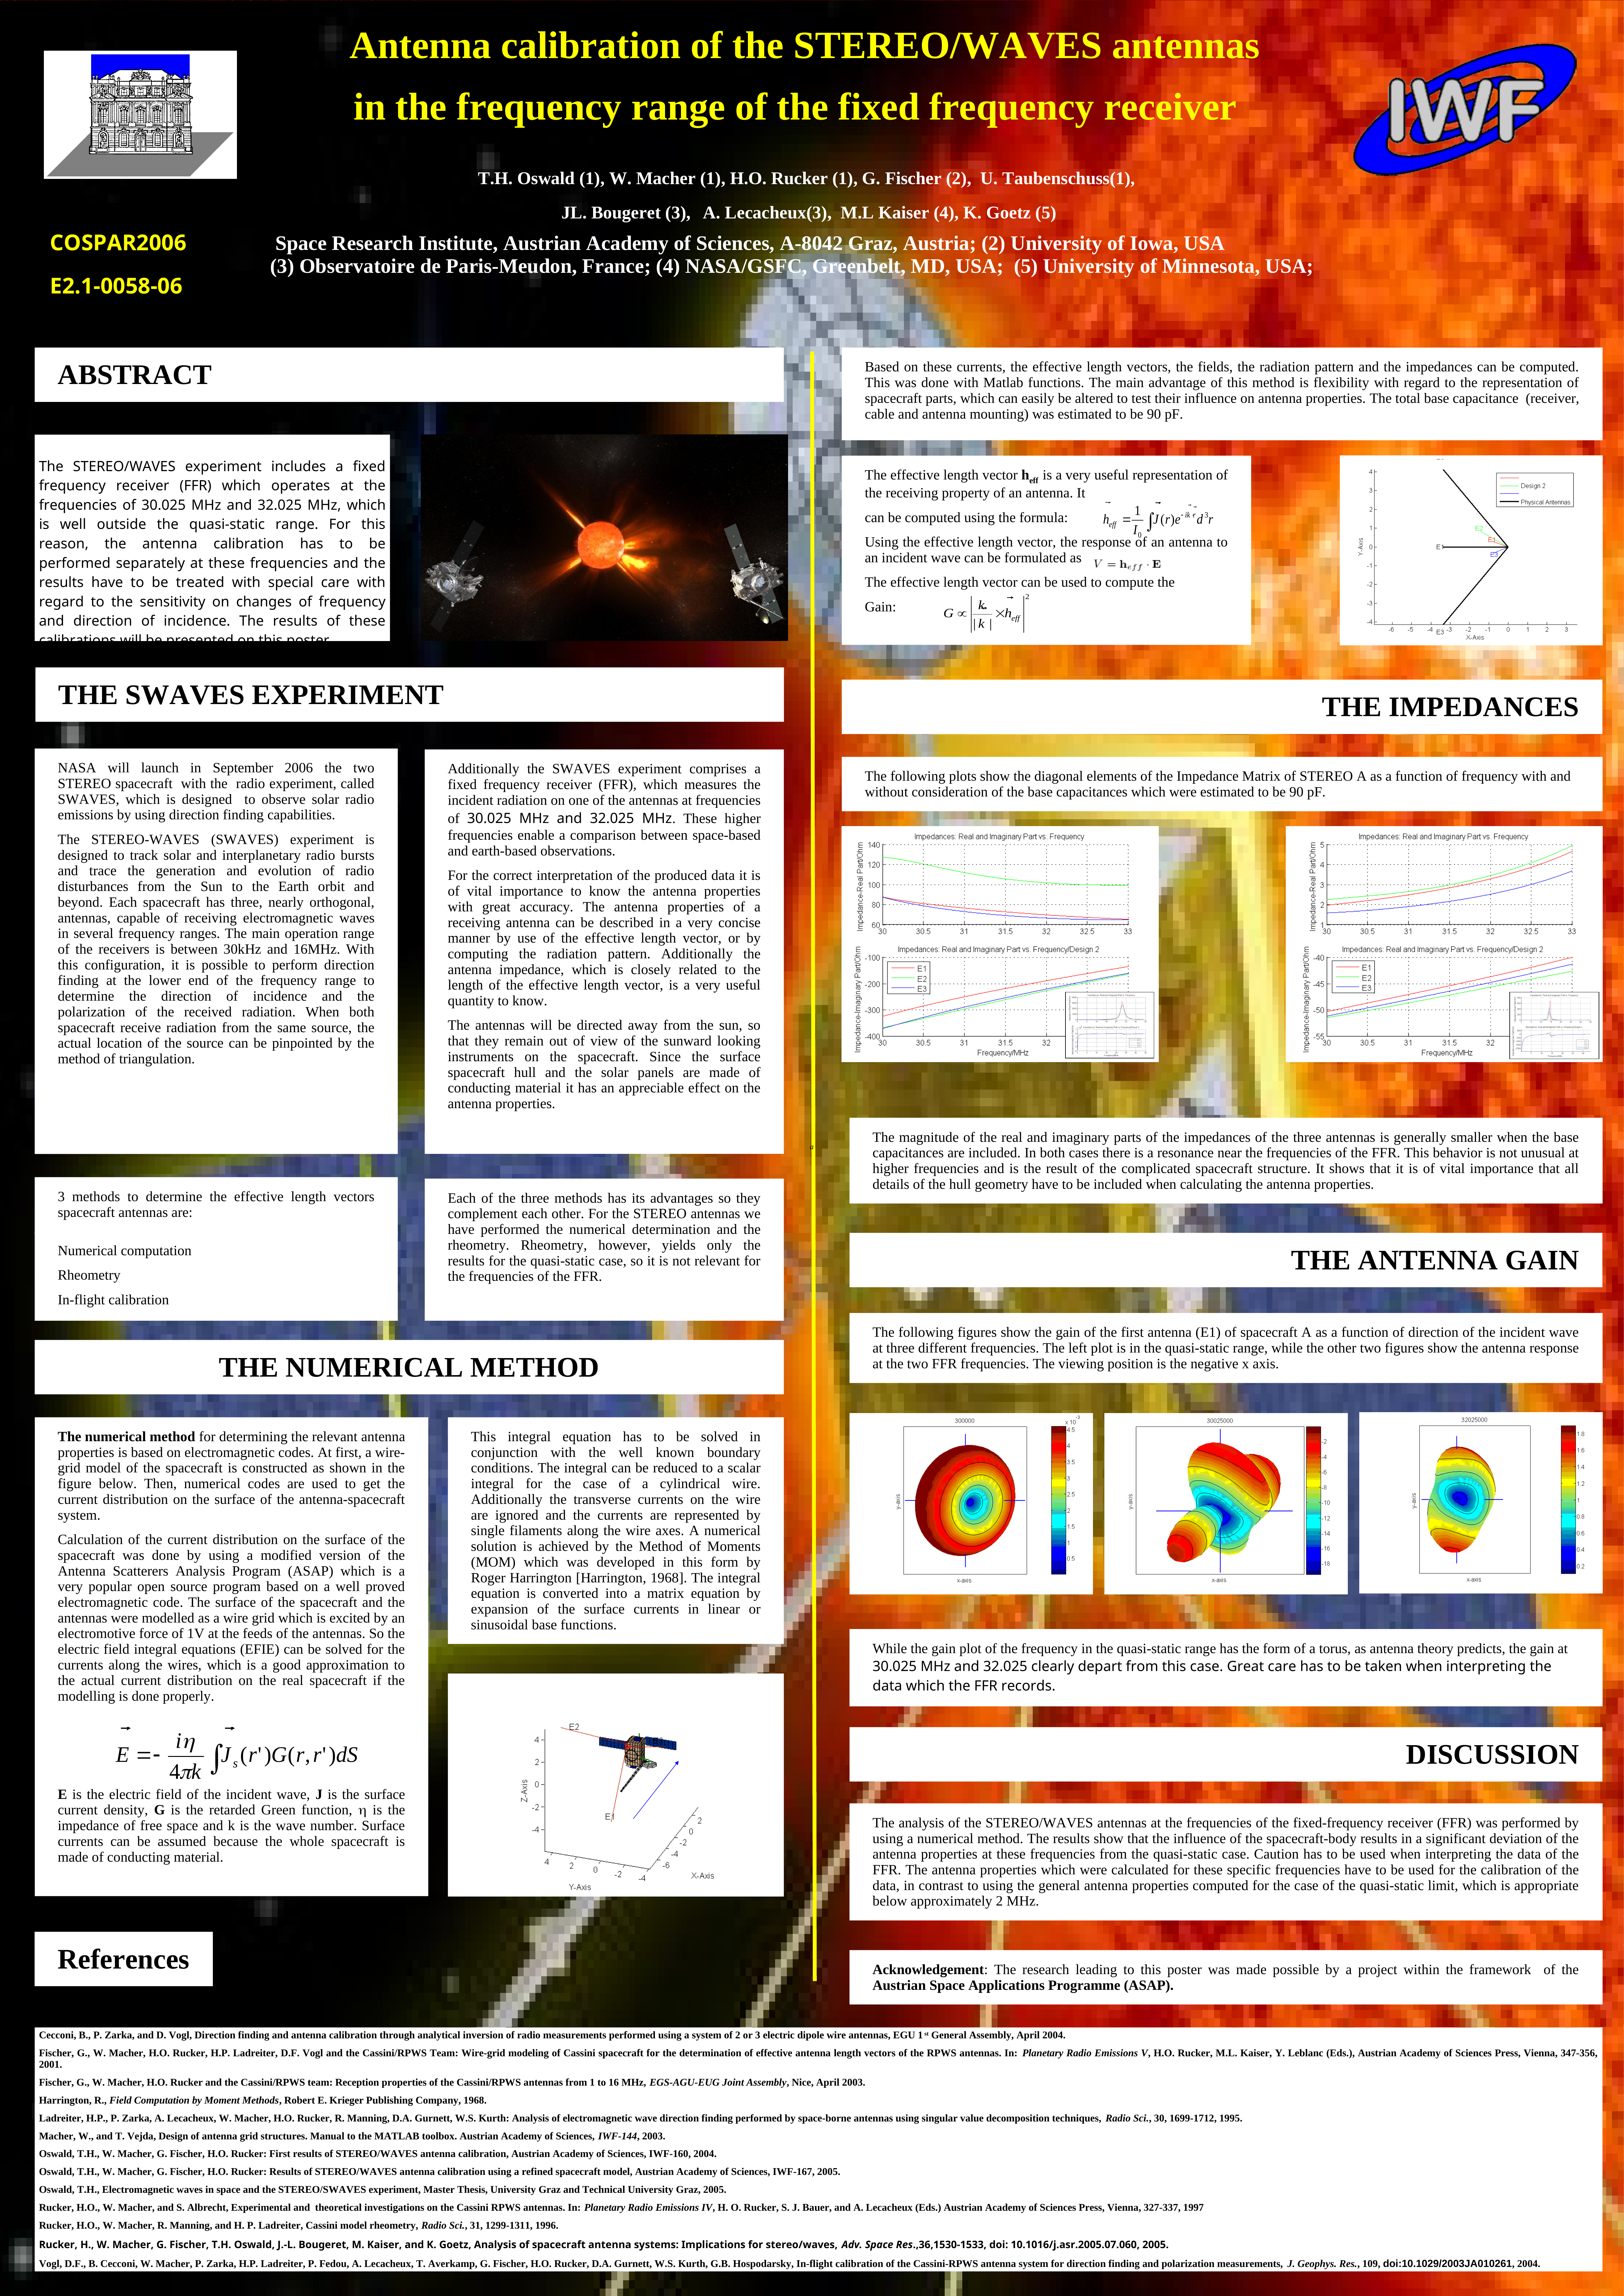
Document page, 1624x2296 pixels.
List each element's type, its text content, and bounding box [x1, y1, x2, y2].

text_box Each of the three methods has its advantages so they complement each other. For the STEREO antennas we have performed the numerical determination and the rheometry. Rheometry, however, yields only the results for the quasi-static case, so it is not relevant for the frequencies of the FFR. [424, 1179, 784, 1321]
text_box The effective length vector heff is a very useful representation of the receiving property of an antenna. It can be computed using the formula: Using the effective length vector, the response of an antenna to an incident wave can be formulated as The effective length vector can be used to compute the Gain: [842, 455, 1251, 645]
text_box THE SWAVES EXPERIMENT [35, 667, 784, 722]
text_box ABSTRACT [35, 348, 784, 402]
picture [0, 0, 1624, 2296]
chart [808, 1144, 815, 1152]
text_box COSPAR2006 E2.1-0058-06 [27, 215, 278, 263]
text_box Based on these currents, the effective length vectors, the fields, the radiation pattern and the impedances can be computed. This was done with Matlab functions. The main advantage of this method is flexibility with regard to the representation of spacecraft parts, which can easily be altered to test their influence on antenna properties. The total base capacitance (receiver, cable and antenna mounting) was estimated to be 90 pF. [842, 348, 1603, 441]
text_box While the gain plot of the frequency in the quasi-static range has the form of a torus, as antenna theory predicts, the gain at 30.025 MHz and 32.025 clearly depart from this case. Great care has to be taken when interpreting the data which the FFR records. [849, 1629, 1603, 1707]
text_box The STEREO/WAVES experiment includes a fixed frequency receiver (FFR) which operates at the frequencies of 30.025 MHz and 32.025 MHz, which is well outside the quasi-static range. For this reason, the antenna calibration has to be performed separately at these frequencies and the results have to be treated with special care with regard to the sensitivity on changes of frequency and direction of incidence. The results of these calibrations will be presented on this poster. [35, 434, 390, 641]
text_box THE ANTENNA GAIN [850, 1233, 1603, 1287]
text_box The numerical method for determining the relevant antenna properties is based on electromagnetic codes. At first, a wire-grid model of the spacecraft is constructed as shown in the figure below. Then, numerical codes are used to get the current distribution on the surface of the antenna-spacecraft system. Calculation of the current distribution on the surface of the spacecraft was done by using a modified version of the Antenna Scatterers Analysis Program (ASAP) which is a very popular open source program based on a well proved electromagnetic code. The surface of the spacecraft and the antennas were modelled as a wire grid which is excited by an electromotive force of 1V at the feeds of the antennas. So the electric field integral equations (EFIE) can be solved for the currents along the wires, which is a good approximation to the actual current distribution on the real spacecraft if the modelling is done properly. E is the electric field of the incident wave, J is the surface current density, G is the retarded Green function,  is the impedance of free space and k is the wave number. Surface currents can be assumed because the whole spacecraft is made of conducting material. [35, 1417, 428, 1896]
text_box DISCUSSION [850, 1727, 1603, 1782]
text_box The following figures show the gain of the first antenna (E1) of spacecraft A as a function of direction of the incident wave at three different frequencies. The left plot is in the quasi-static range, while the other two figures show the antenna response at the two FFR frequencies. The viewing position is the negative x axis. [849, 1313, 1603, 1383]
text_box Numerical computation Rheometry In-flight calibration [35, 1231, 398, 1321]
text_box [1340, 459, 1603, 467]
chart [112, 1727, 363, 1784]
text_box References [35, 1932, 213, 1986]
text_box THE IMPEDANCES [842, 679, 1603, 734]
text_box NASA will launch in September 2006 the two STEREO spacecraft with the radio experiment, called SWAVES, which is designed to observe solar radio emissions by using direction finding capabilities. The STEREO-WAVES (SWAVES) experiment is designed to track solar and interplanetary radio bursts and trace the generation and evolution of radio disturbances from the Sun to the Earth orbit and beyond. Each spacecraft has three, nearly orthogonal, antennas, capable of receiving electromagnetic waves in several frequency ranges. The main operation range of the receivers is between 30kHz and 16MHz. With this configuration, it is possible to perform direction finding at the lower end of the frequency range to determine the direction of incidence and the polarization of the received radiation. When both spacecraft receive radiation from the same source, the actual location of the source can be pinpointed by the method of triangulation. [35, 748, 398, 1154]
text_box Antenna calibration of the STEREO/WAVES antennas in the frequency range of the fixed frequency receiver [316, 19, 1294, 145]
text_box The following plots show the diagonal elements of the Impedance Matrix of STEREO A as a function of frequency with and without consideration of the base capacitances which were estimated to be 90 pF. [842, 757, 1603, 811]
text_box This integral equation has to be solved in conjunction with the well known boundary conditions. The integral can be reduced to a scalar integral for the case of a cylindrical wire. Additionally the transverse currents on the wire are ignored and the currents are represented by single filaments along the wire axes. A numerical solution is achieved by the Method of Moments (MOM) which was developed in this form by Roger Harrington [Harrington, 1968]. The integral equation is converted into a matrix equation by expansion of the surface currents in linear or sinusoidal base functions. [448, 1417, 784, 1644]
text_box Acknowledgement: The research leading to this poster was made possible by a project within the framework of the Austrian Space Applications Programme (ASAP). [849, 1950, 1603, 2005]
text_box The magnitude of the real and imaginary parts of the impedances of the three antennas is generally smaller when the base capacitances are included. In both cases there is a resonance near the frequencies of the FFR. This behavior is not unusual at higher frequencies and is the result of the complicated spacecraft structure. It shows that it is of vital importance that all details of the hull geometry have to be included when calculating the antenna properties. [849, 1118, 1603, 1204]
text_box T.H. Oswald (1), W. Macher (1), H.O. Rucker (1), G. Fischer (2), U. Taubenschuss(1), JL. Bougeret (3), A. Lecacheux(3), M.L Kaiser (4), K. Goetz (5) [367, 154, 1251, 246]
text_box [1162, 552, 1170, 576]
text_box Additionally the SWAVES experiment comprises a fixed frequency receiver (FFR), which measures the incident radiation on one of the antennas at frequencies of 30.025 MHz and 32.025 MHz. These higher frequencies enable a comparison between space-based and earth-based observations. For the correct interpretation of the produced data it is of vital importance to know the antenna properties with great accuracy. The antenna properties of a receiving antenna can be described in a very concise manner by use of the effective length vector, or by computing the radiation pattern. Additionally the antenna impedance, which is closely related to the length of the effective length vector, is a very useful quantity to know. The antennas will be directed away from the sun, so that they remain out of view of the sunward looking instruments on the spacecraft. Since the surface spacecraft hull and the solar panels are made of conducting material it has an appreciable effect on the antenna properties. [424, 749, 784, 1154]
text_box Cecconi, B., P. Zarka, and D. Vogl, Direction finding and antenna calibration through analytical inversion of radio measurements performed using a system of 2 or 3 electric dipole wire antennas, EGU 1st General Assembly, April 2004. Fischer, G., W. Macher, H.O. Rucker, H.P. Ladreiter, D.F. Vogl and the Cassini/RPWS Team: Wire-grid modeling of Cassini spacecraft for the determination of effective antenna length vectors of the RPWS antennas. In: Planetary Radio Emissions V, H.O. Rucker, M.L. Kaiser, Y. Leblanc (Eds.), Austrian Academy of Sciences Press, Vienna, 347-356, 2001. Fischer, G., W. Macher, H.O. Rucker and the Cassini/RPWS team: Reception properties of the Cassini/RPWS antennas from 1 to 16 MHz, EGS-AGU-EUG Joint Assembly, Nice, April 2003. Harrington, R., Field Computation by Moment Methods, Robert E. Krieger Publishing Company, 1968. Ladreiter, H.P., P. Zarka, A. Lecacheux, W. Macher, H.O. Rucker, R. Manning, D.A. Gurnett, W.S. Kurth: Analysis of electromagnetic wave direction finding performed by space-borne antennas using singular value decomposition techniques, Radio Sci., 30, 1699-1712, 1995. Macher, W., and T. Vejda, Design of antenna grid structures. Manual to the MATLAB toolbox. Austrian Academy of Sciences, IWF-144, 2003. Oswald, T.H., W. Macher, G. Fischer, H.O. Rucker: First results of STEREO/WAVES antenna calibration, Austrian Academy of Sciences, IWF-160, 2004. Oswald, T.H., W. Macher, G. Fischer, H.O. Rucker: Results of STEREO/WAVES antenna calibration using a refined spacecraft model, Austrian Academy of Sciences, IWF-167, 2005. Oswald, T.H., Electromagnetic waves in space and the STEREO/SWAVES experiment, Master Thesis, University Graz and Technical University Graz, 2005. Rucker, H.O., W. Macher, and S. Albrecht, Experimental and theoretical investigations on the Cassini RPWS antennas. In: Planetary Radio Emissions IV, H. O. Rucker, S. J. Bauer, and A. Lecacheux (Eds.) Austrian Academy of Sciences Press, Vienna, 327-337, 1997 Rucker, H.O., W. Macher, R. Manning, and H. P. Ladreiter, Cassini model rheometry, Radio Sci., 31, 1299-1311, 1996. Rucker, H., W. Macher, G. Fischer, T.H. Oswald, J.-L. Bougeret, M. Kaiser, and K. Goetz, Analysis of spacecraft antenna systems: Implications for stereo/waves, Adv. Space Res.,36,1530-1533, doi: 10.1016/j.asr.2005.07.060, 2005. Vogl, D.F., B. Cecconi, W. Macher, P. Zarka, H.P. Ladreiter, P. Fedou, A. Lecacheux, T. Averkamp, G. Fischer, H.O. Rucker, D.A. Gurnett, W.S. Kurth, G.B. Hospodarsky, In-flight calibration of the Cassini-RPWS antenna system for direction finding and polarization measurements, J. Geophys. Res., 109, doi:10.1029/2003JA010261, 2004. [35, 2027, 1603, 2272]
chart [1101, 502, 1216, 541]
text_box Space Research Institute, Austrian Academy of Sciences, A-8042 Graz, Austria; (2) University of Iowa, USA (3) Observatoire de Paris-Meudon, France; (4) NASA/GSFC, Greenbelt, MD, USA; (5) University of Minnesota, USA; [247, 220, 1500, 289]
chart [942, 591, 1032, 636]
text_box THE NUMERICAL METHOD [35, 1340, 784, 1395]
text_box The analysis of the STEREO/WAVES antennas at the frequencies of the fixed-frequency receiver (FFR) was performed by using a numerical method. The results show that the influence of the spacecraft-body results in a significant deviation of the antenna properties at these frequencies from the quasi-static case. Caution has to be used when interpreting the data of the FFR. The antenna properties which were calculated for these specific frequencies have to be used for the calibration of the data, in contrast to using the general antenna properties computed for the case of the quasi-static limit, which is appropriate below approximately 2 MHz. [849, 1803, 1603, 1921]
text_box 3 methods to determine the effective length vectors spacecraft antennas are: [35, 1177, 398, 1231]
